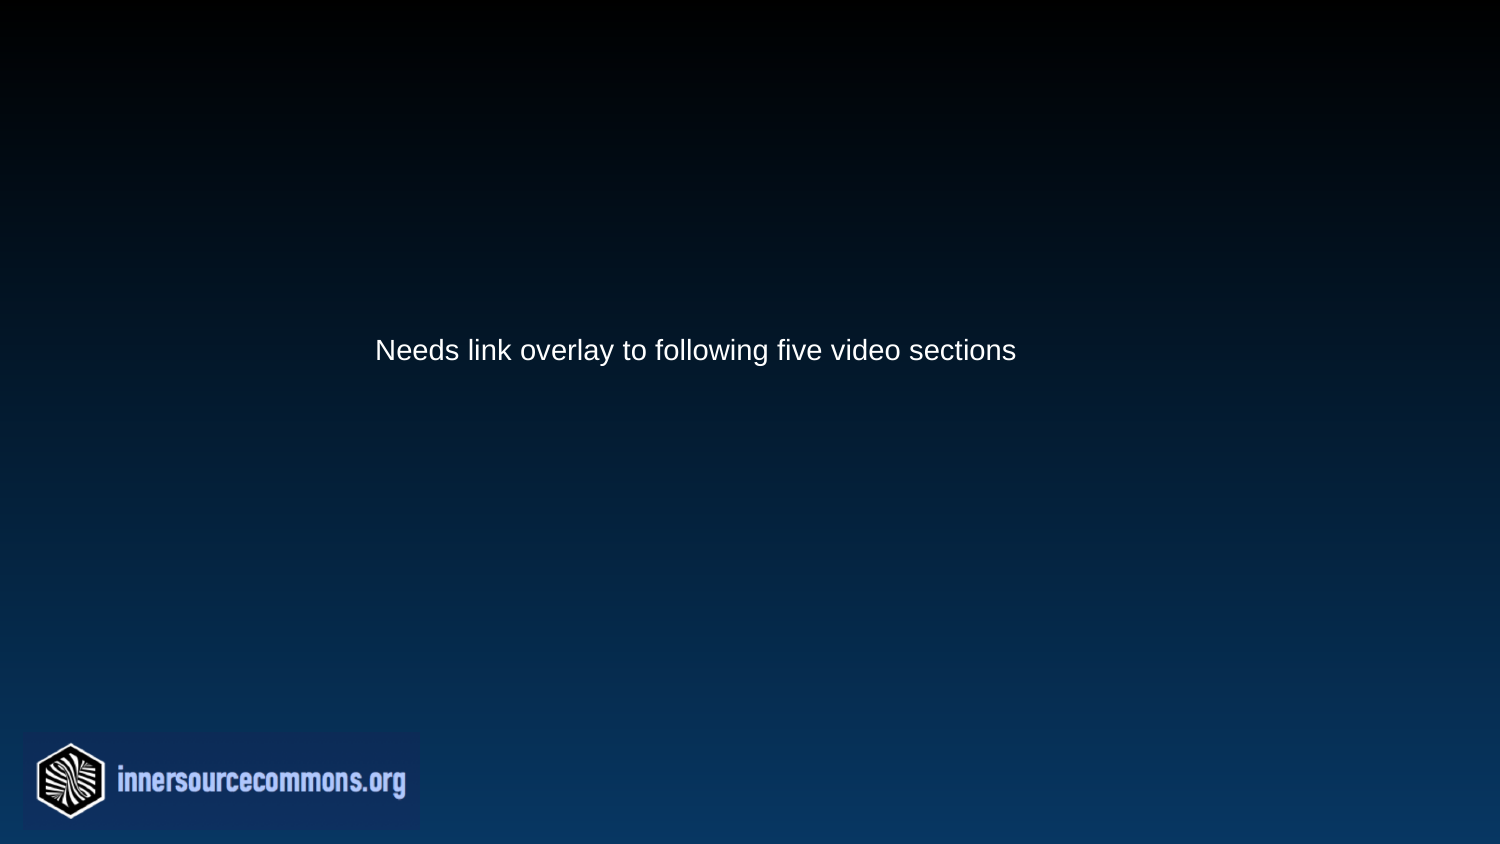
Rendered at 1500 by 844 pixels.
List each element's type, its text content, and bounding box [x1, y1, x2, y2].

text_box Needs link overlay to following five video sections [360, 315, 1275, 423]
picture [23, 732, 420, 830]
